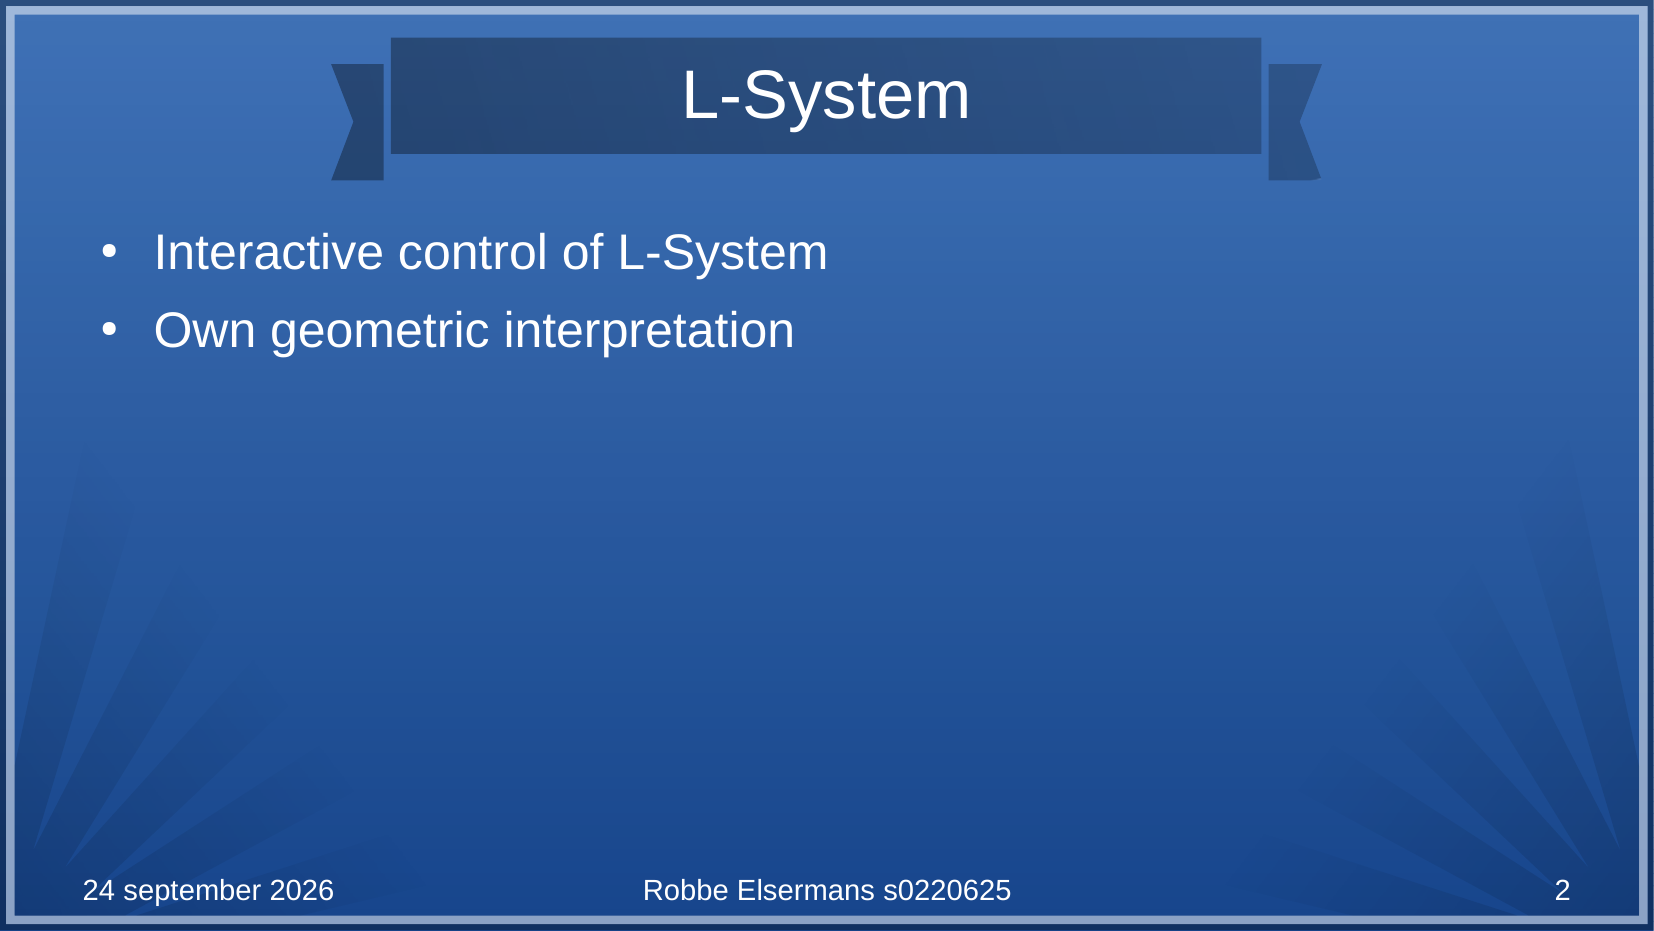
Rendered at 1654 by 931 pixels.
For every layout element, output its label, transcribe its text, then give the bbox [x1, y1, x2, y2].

list Interactive control of L-System Own geometric interpretation [82, 224, 1576, 848]
title L-System [389, 35, 1264, 154]
